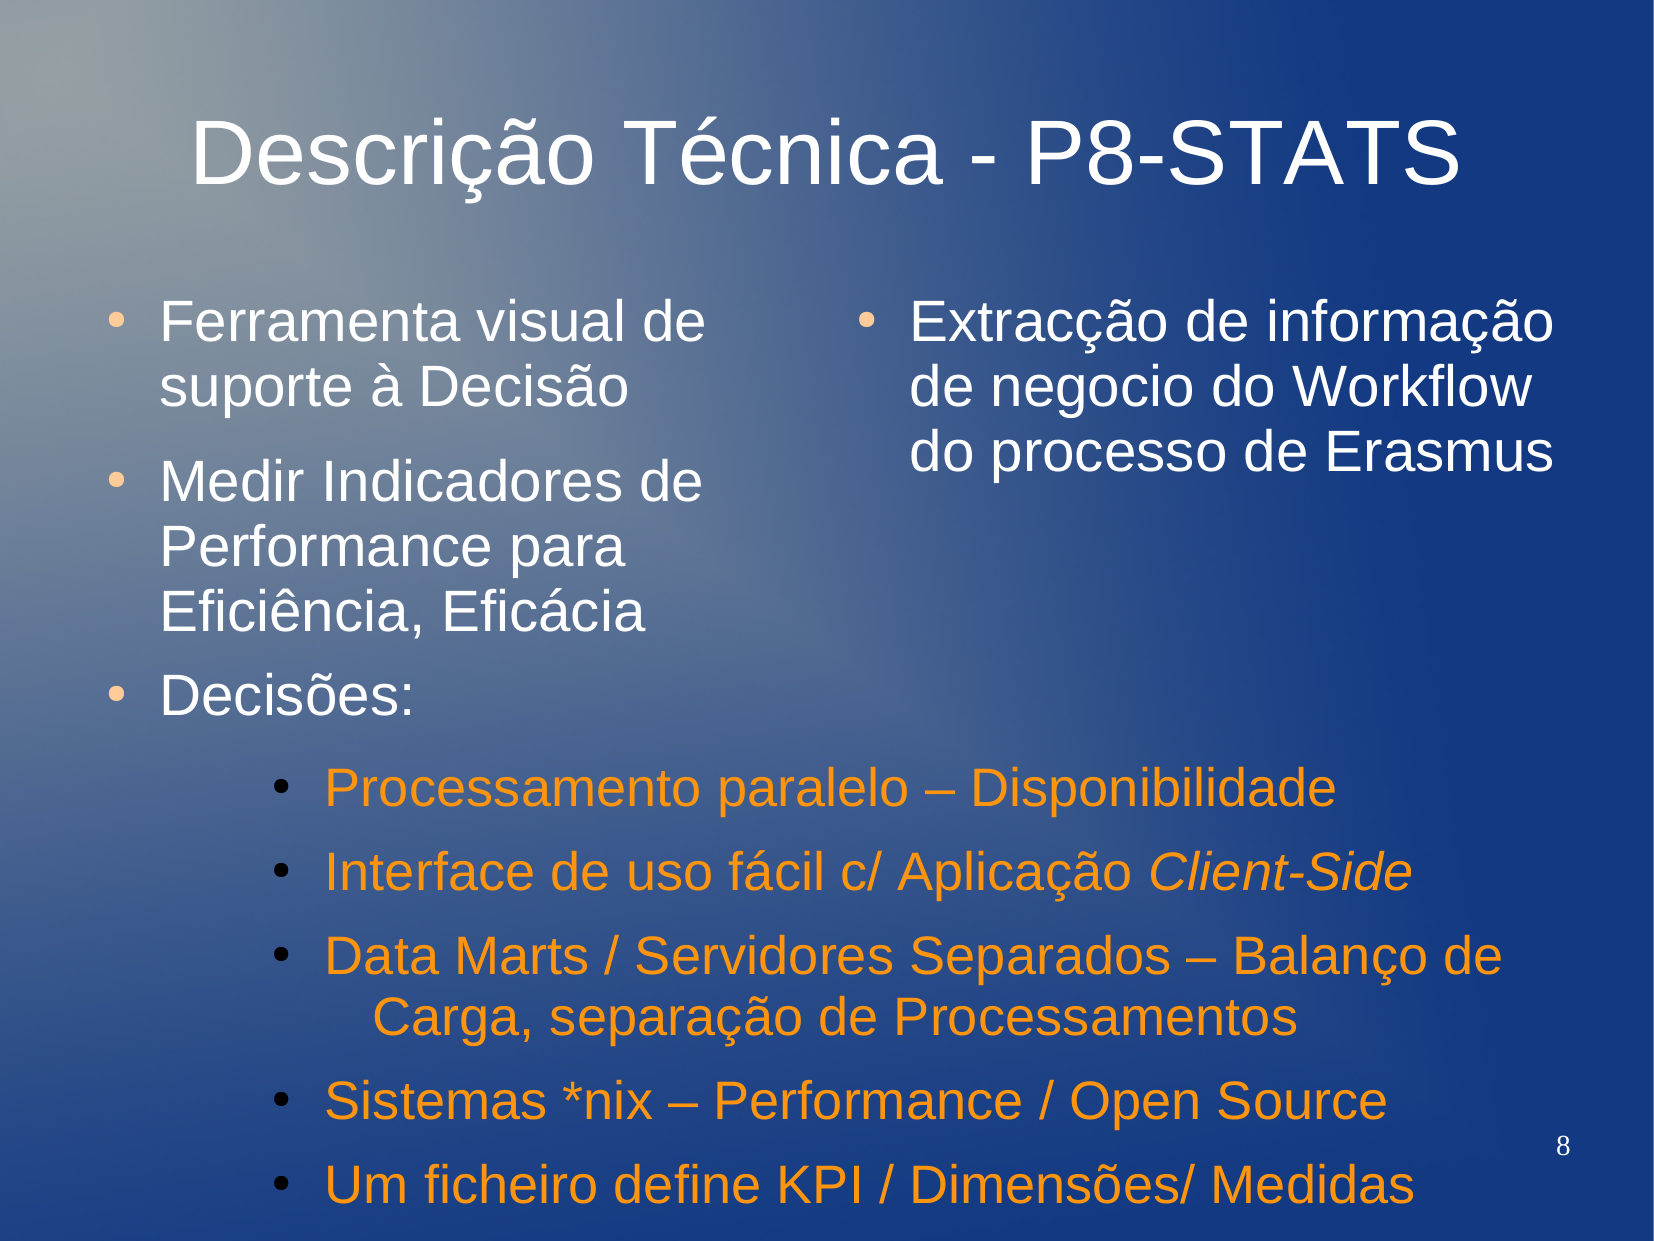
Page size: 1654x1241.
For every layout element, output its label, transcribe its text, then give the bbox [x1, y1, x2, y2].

title Descrição Técnica - P8-STATS [82, 49, 1571, 257]
list Decisões: Processamento paralelo – Disponibilidade Interface de uso fácil c/ Aplicação Client-Side Data Marts / Servidores Separados – Balanço de Carga, separação de Processamentos Sistemas *nix – Performance / Open Source Um ficheiro define KPI / Dimensões/ Medidas [88, 662, 1577, 1215]
picture [0, 0, 1654, 1241]
list Extracção de informação de negocio do Workflow do processo de Erasmus [838, 288, 1565, 662]
list Ferramenta visual de suporte à Decisão Medir Indicadores de Performance para Eficiência, Eficácia [88, 288, 815, 662]
